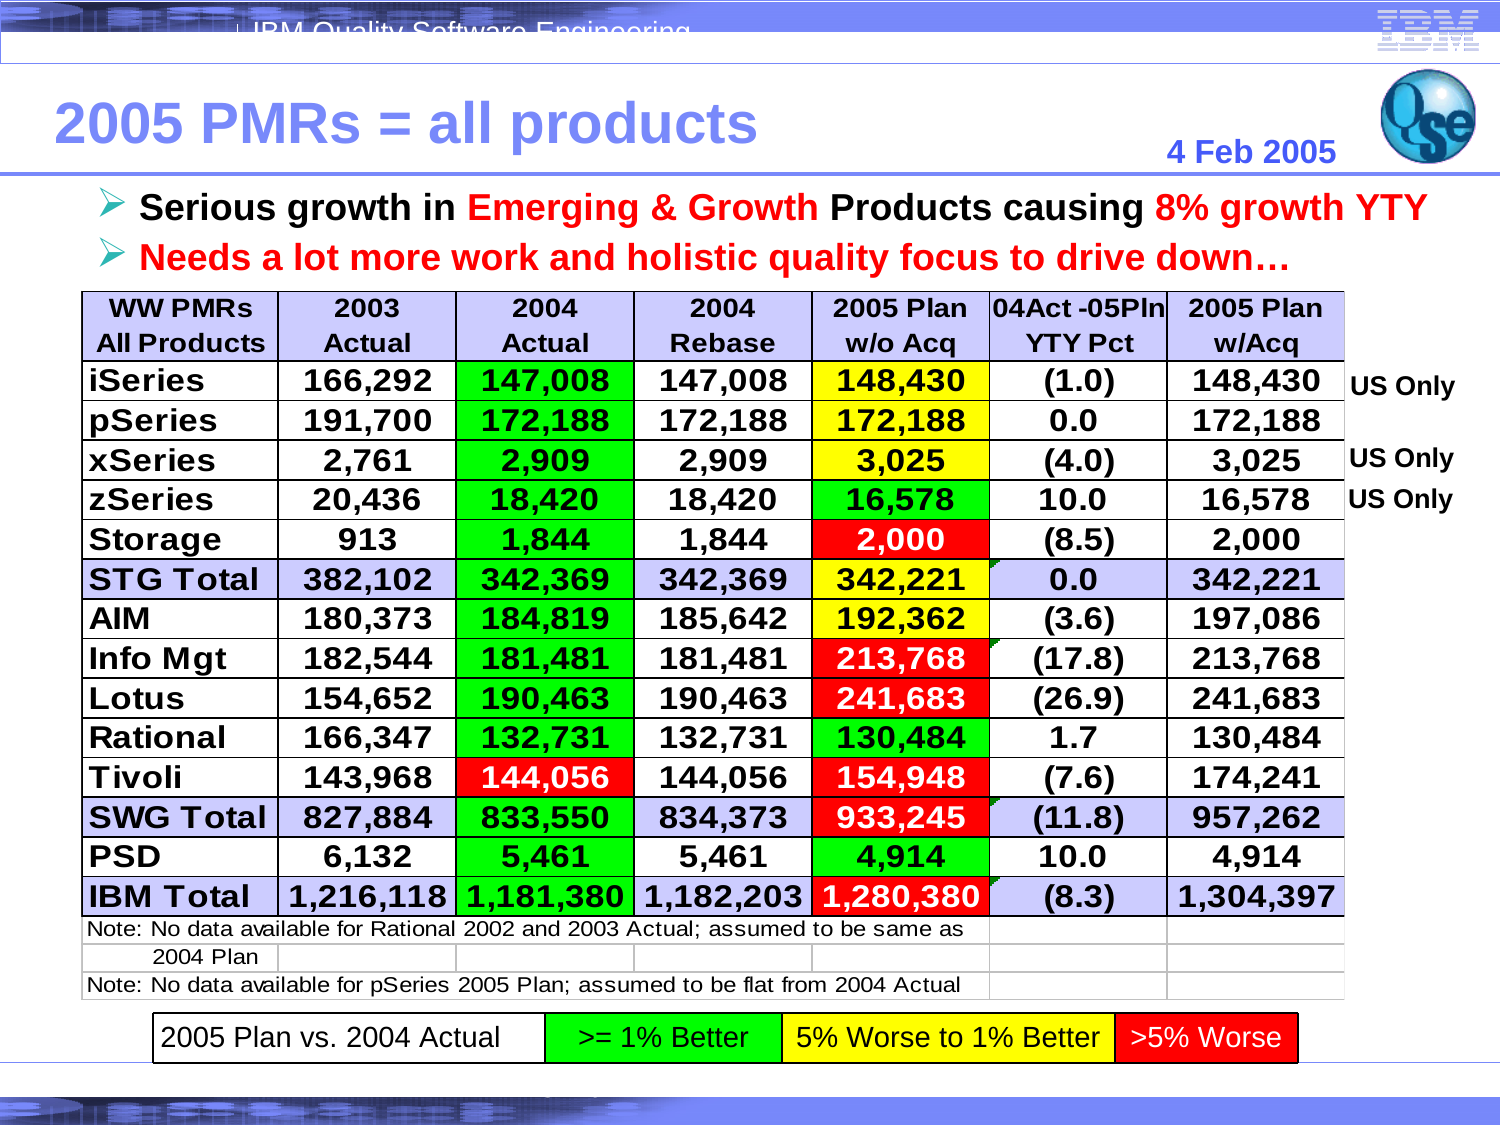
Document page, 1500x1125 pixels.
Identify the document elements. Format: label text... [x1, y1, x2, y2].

text_box US Only [1347, 363, 1500, 409]
text_box US Only [1347, 434, 1500, 475]
chart [81, 290, 1347, 1002]
text_box 5% Worse to 1% Better [783, 1014, 1114, 1062]
text_box >5% Worse [1116, 1014, 1297, 1062]
picture [1376, 64, 1482, 170]
text_box 2005 Plan vs. 2004 Actual [154, 1014, 544, 1062]
picture [1, 1, 1500, 63]
picture [0, 1063, 1500, 1125]
title 2005 PMRs = all products [39, 88, 1301, 171]
text_box Serious growth in Emerging & Growth Products causing 8% growth YTY Needs a lot more work and holistic quality focus to drive down… [81, 170, 1458, 287]
text_box 4 Feb 2005 [1152, 126, 1352, 170]
text_box US Only [1347, 475, 1500, 522]
text_box >= 1% Better [546, 1014, 781, 1062]
